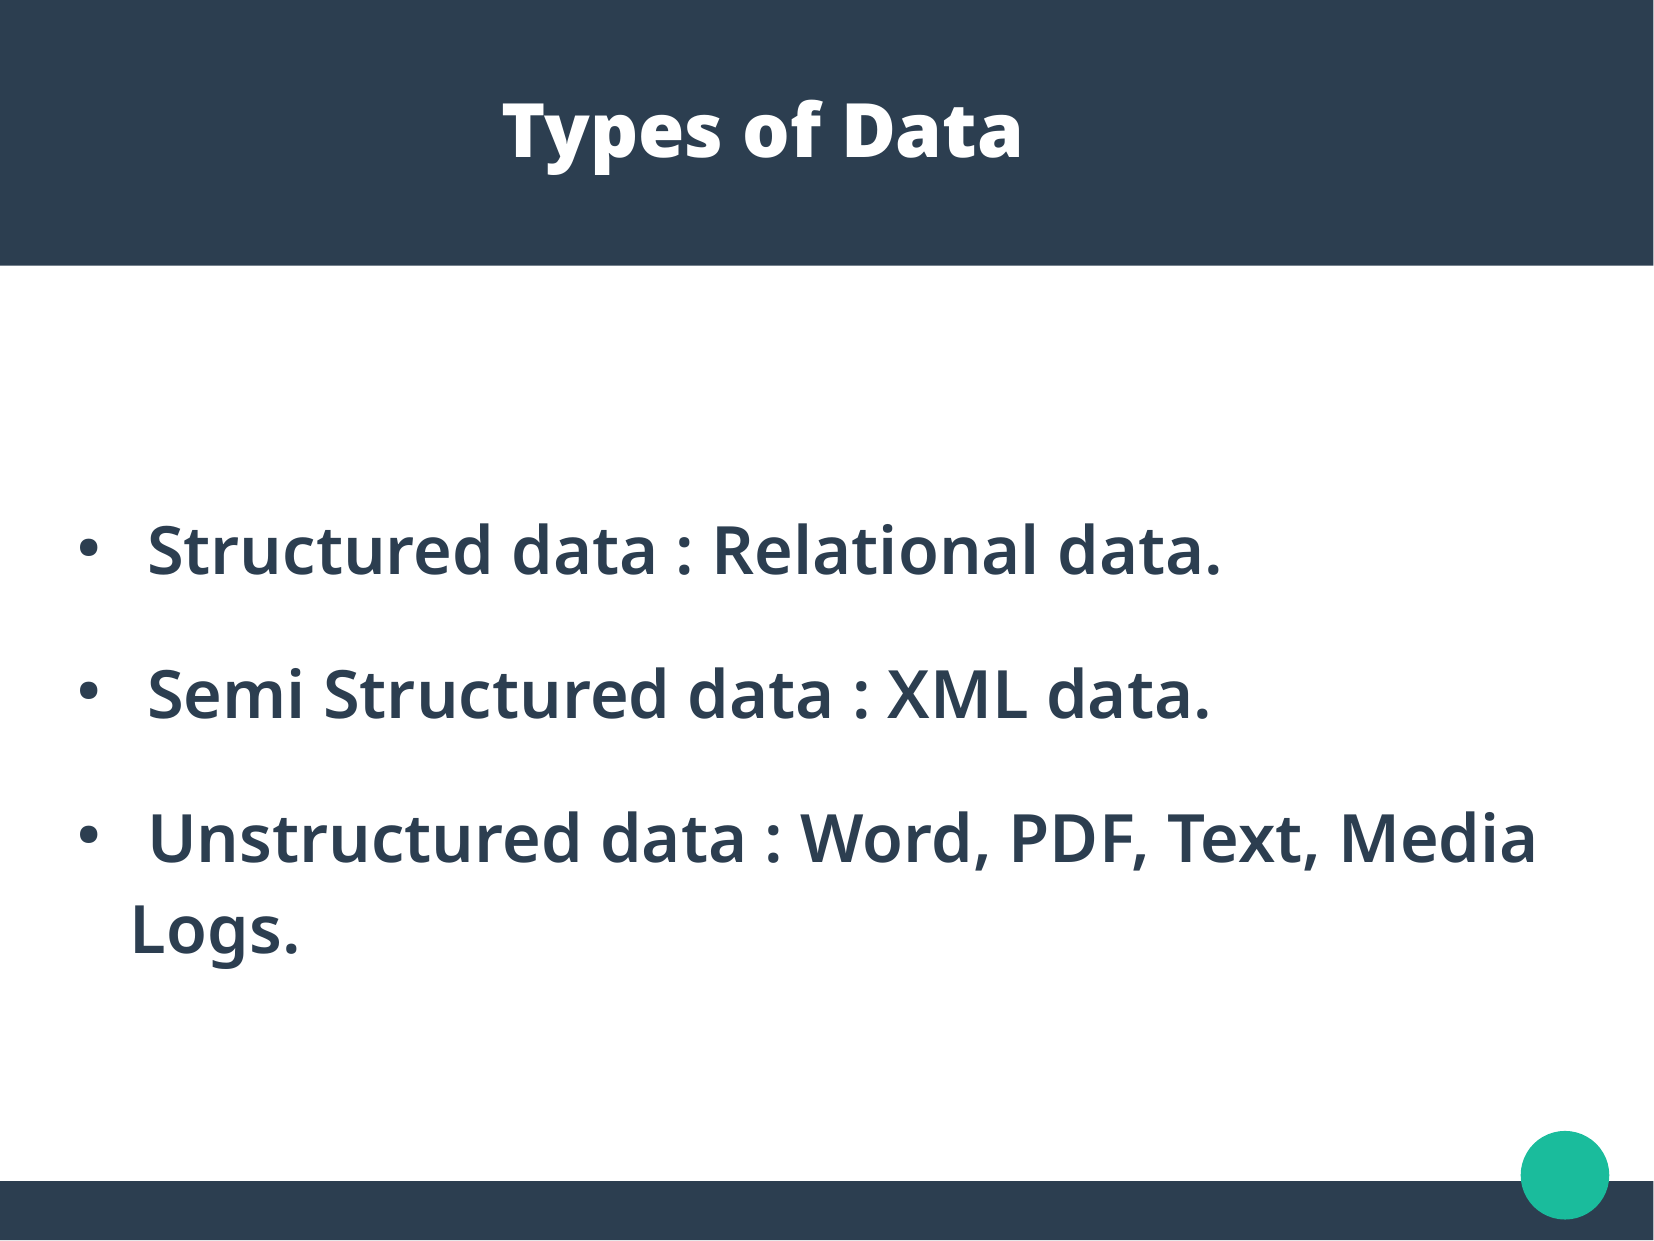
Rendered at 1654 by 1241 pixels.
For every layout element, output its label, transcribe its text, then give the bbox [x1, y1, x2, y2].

list Structured data : Relational data. Semi Structured data : XML data. Unstructured data : Word, PDF, Text, Media Logs. [59, 324, 1595, 1152]
title Types of Data [59, 49, 1595, 207]
